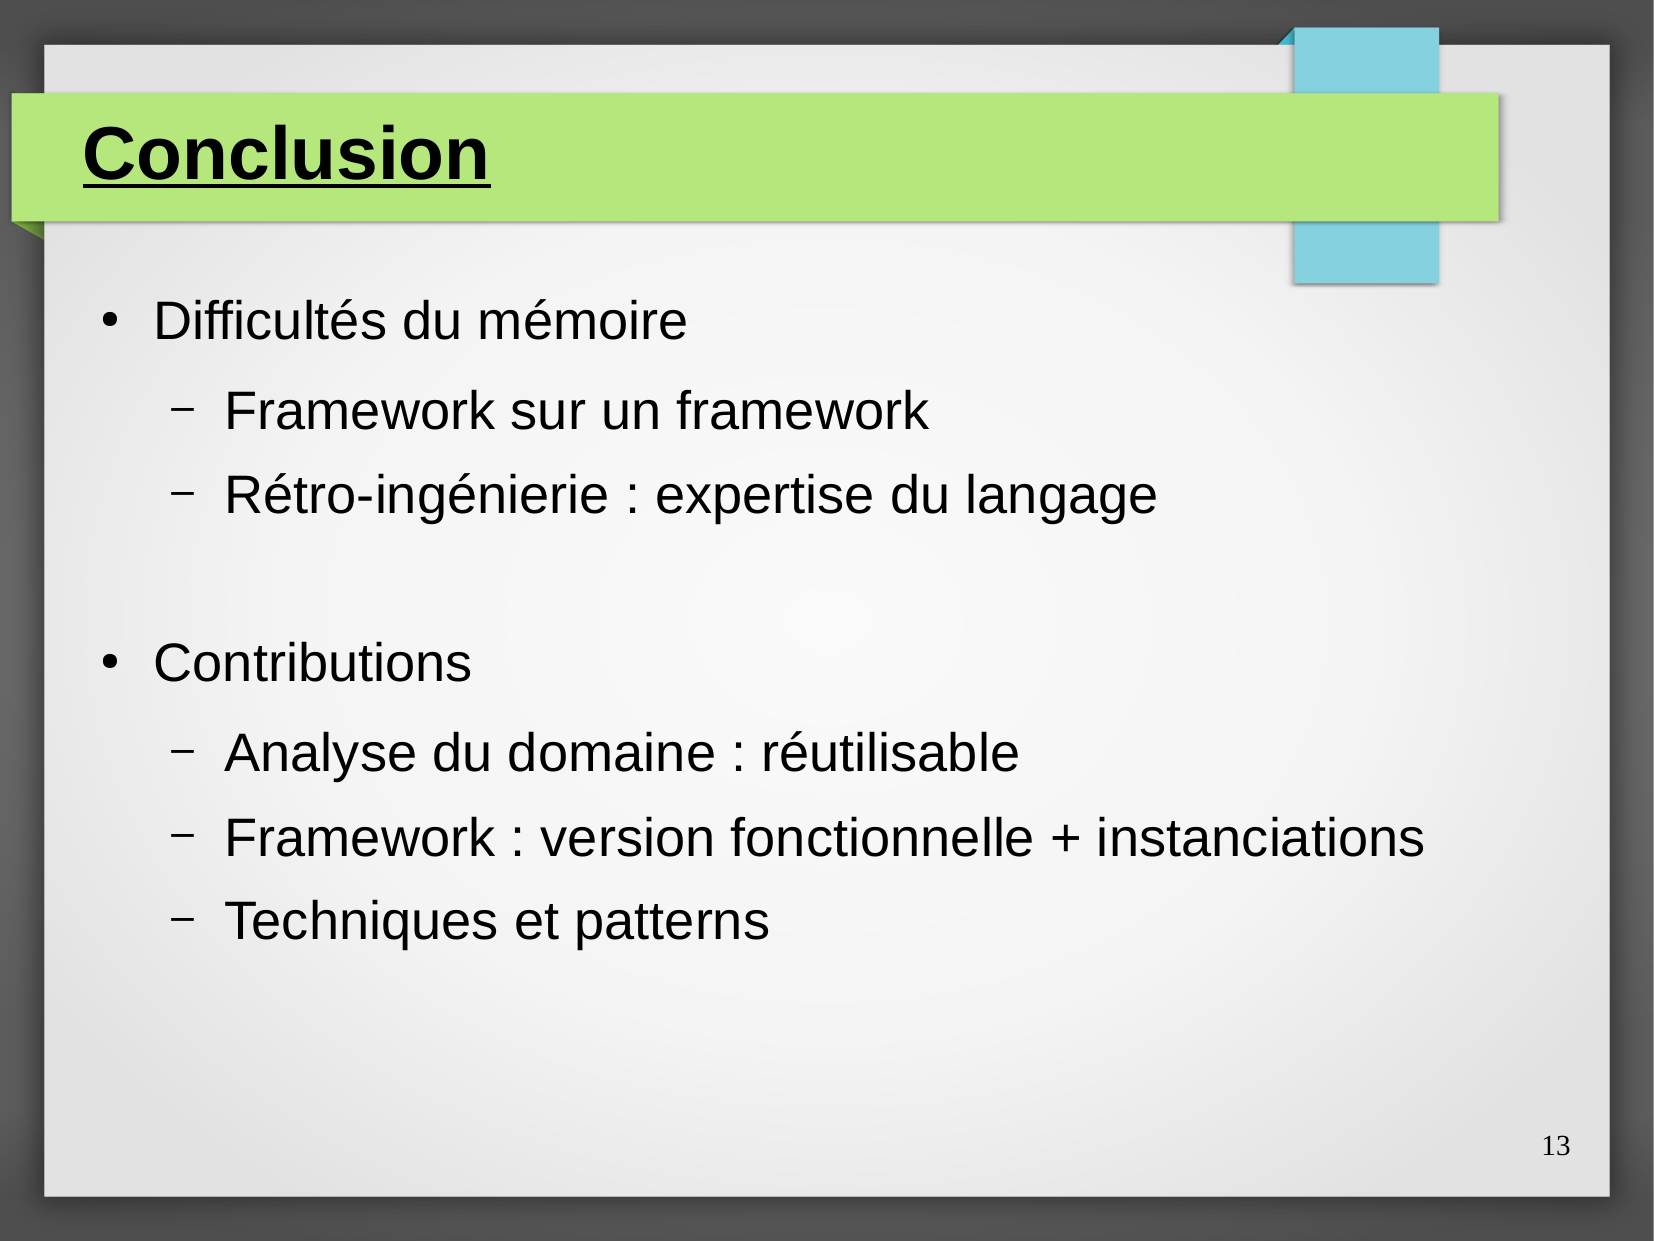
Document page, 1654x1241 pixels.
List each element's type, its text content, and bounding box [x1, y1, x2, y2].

picture [0, 0, 1654, 1241]
title Conclusion [82, 94, 1264, 213]
list Difficultés du mémoire Framework sur un framework Rétro-ingénierie : expertise du langage Contributions Analyse du domaine : réutilisable Framework : version fonctionnelle + instanciations Techniques et patterns [82, 290, 1571, 1170]
